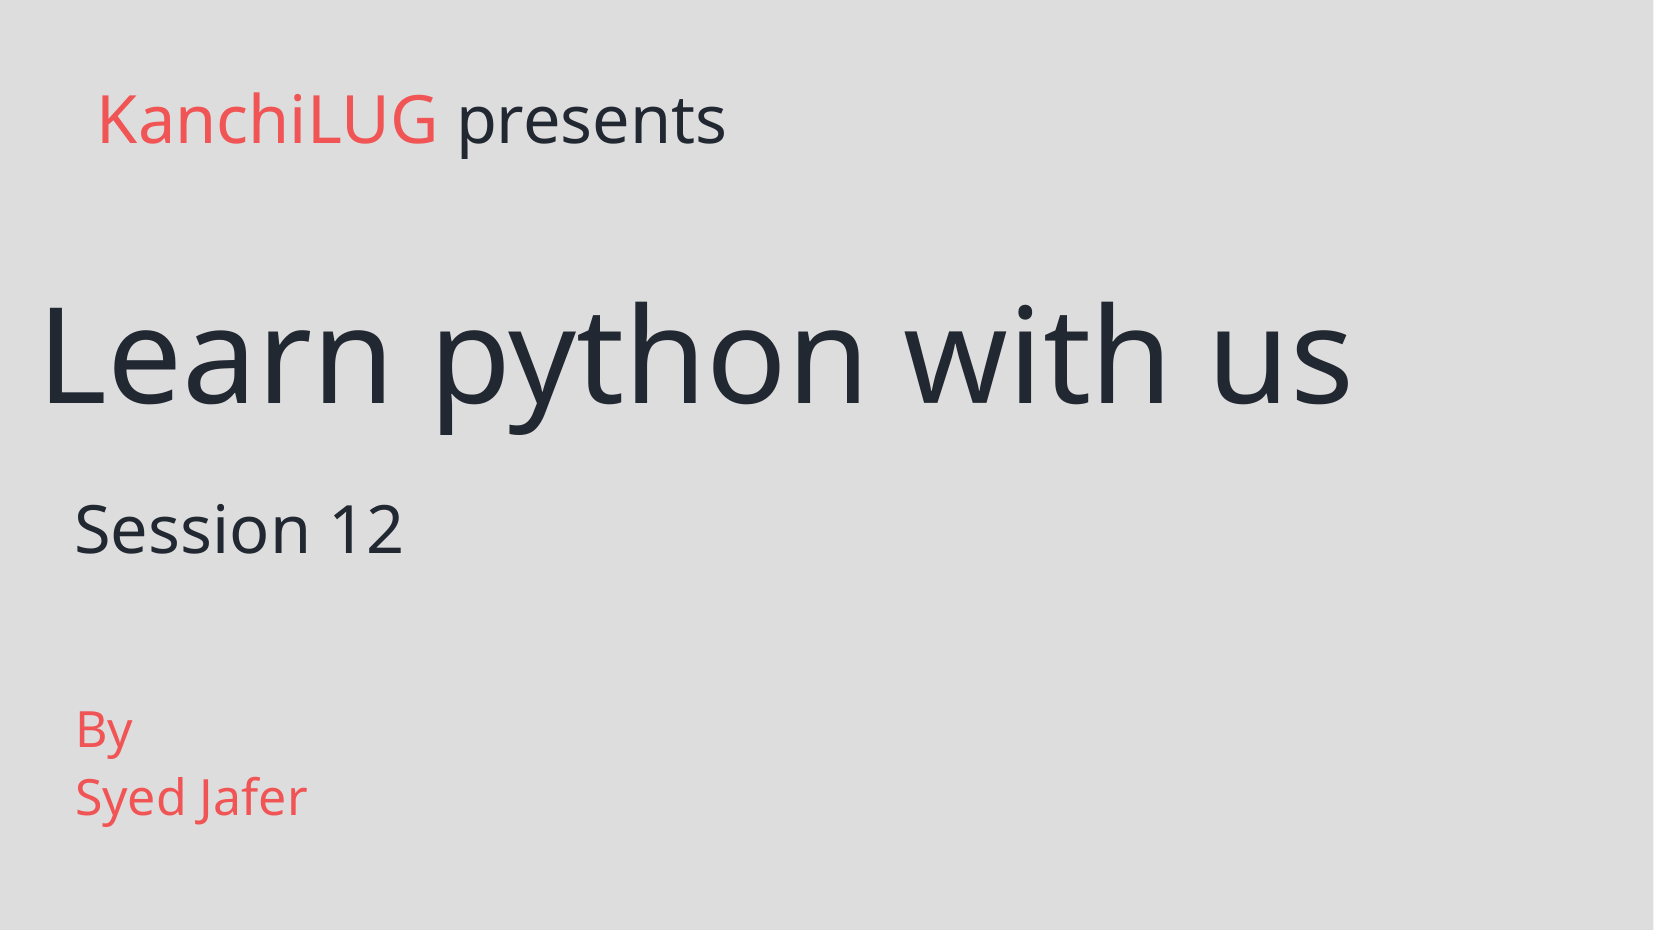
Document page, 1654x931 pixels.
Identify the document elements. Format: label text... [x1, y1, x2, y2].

title Session 12 [0, 450, 518, 606]
title KanchiLUG presents [0, 75, 826, 161]
title By Syed Jafer [75, 661, 1163, 863]
title Learn python with us [37, 187, 1568, 518]
